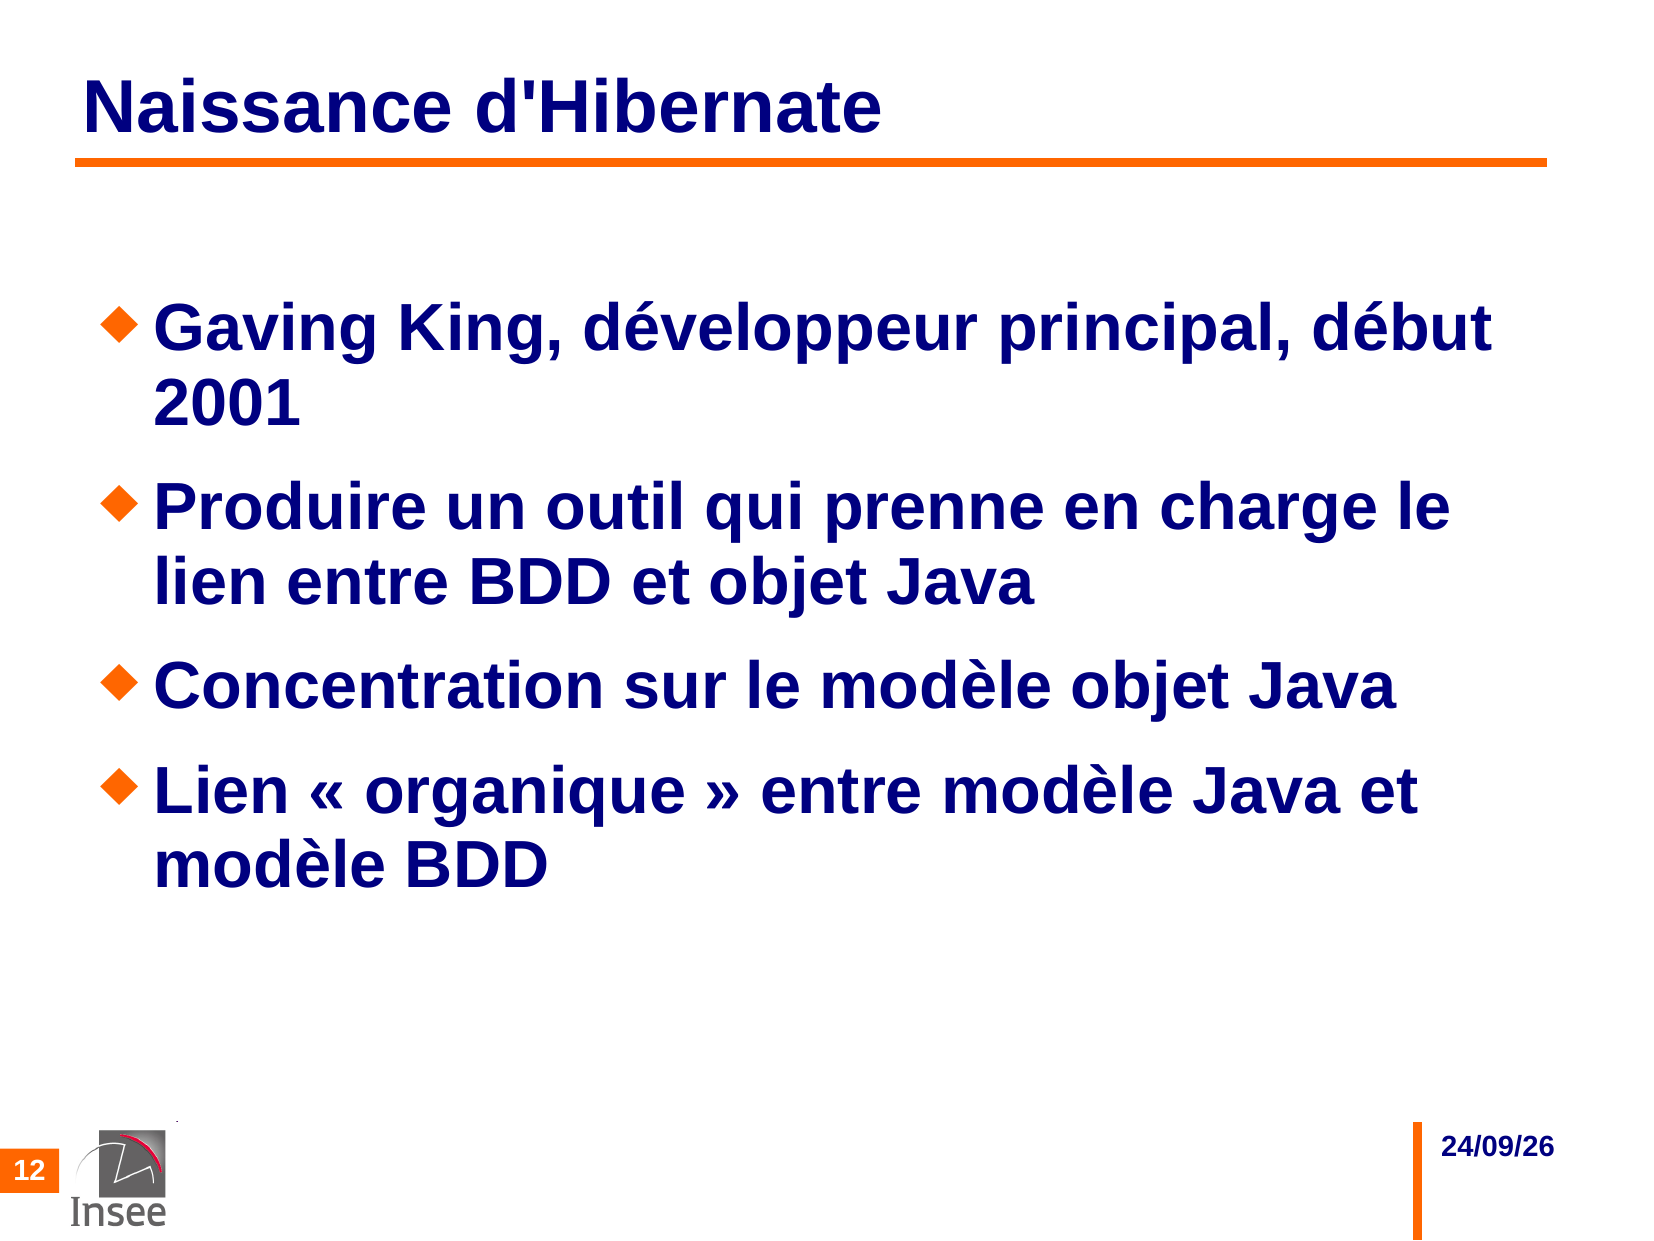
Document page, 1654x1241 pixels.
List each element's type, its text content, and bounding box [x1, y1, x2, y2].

title Naissance d'Hibernate [82, 49, 1619, 163]
list Gaving King, développeur principal, début 2001 Produire un outil qui prenne en charge le lien entre BDD et objet Java Concentration sur le modèle objet Java Lien « organique » entre modèle Java et modèle BDD [82, 290, 1571, 1010]
picture [62, 1121, 178, 1241]
